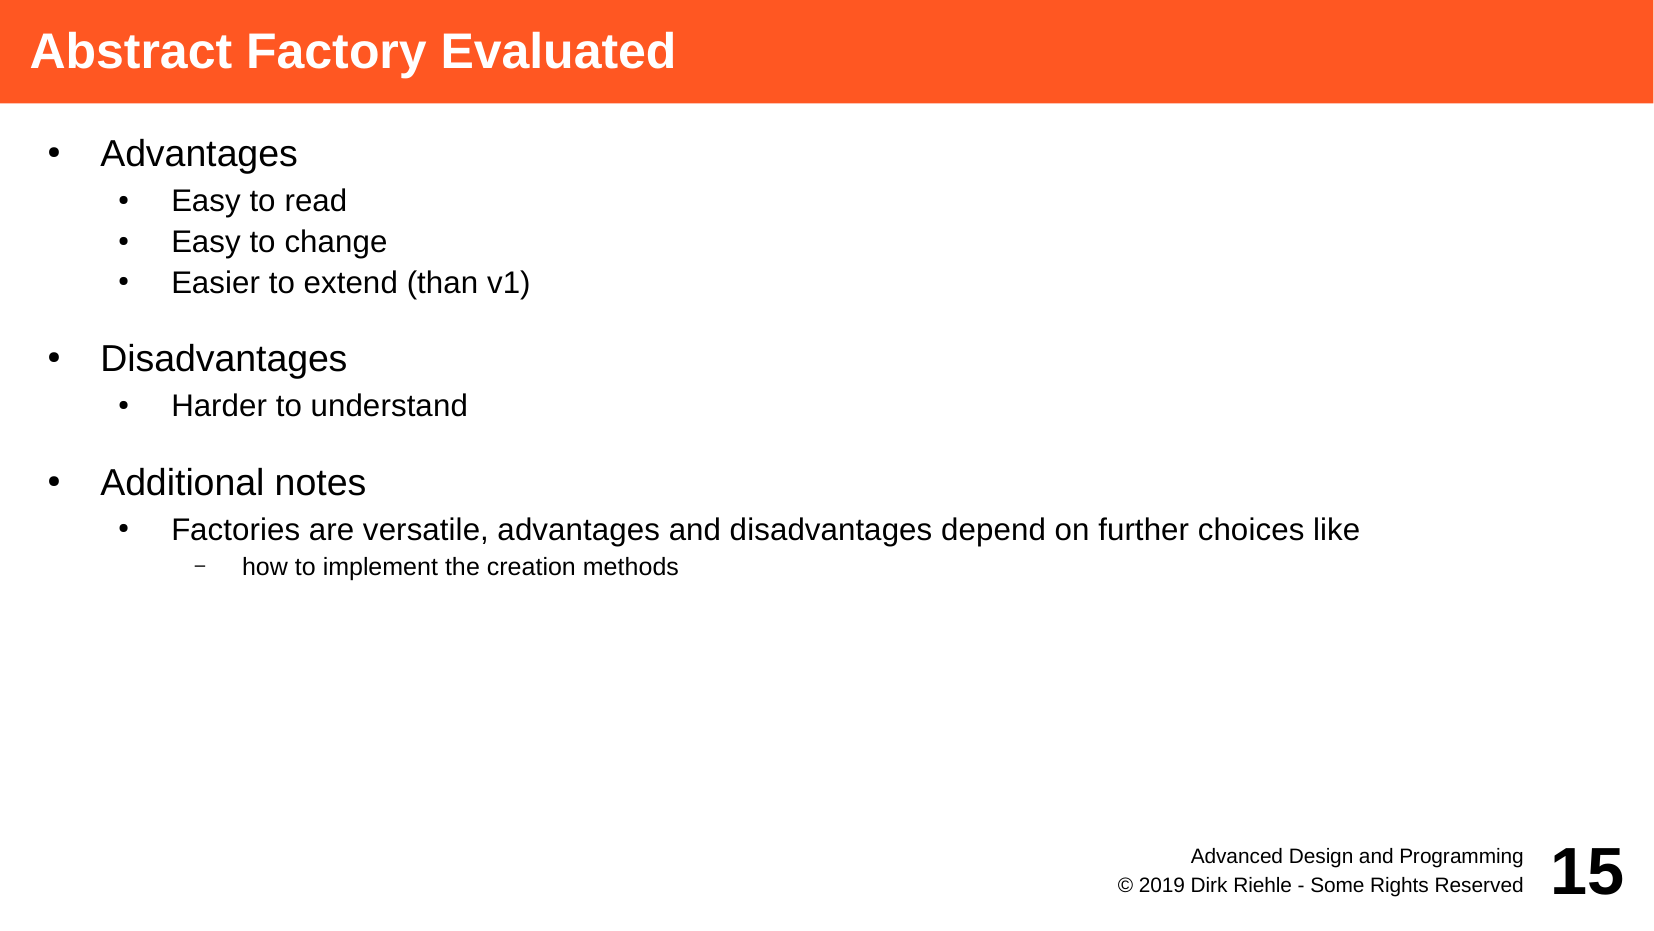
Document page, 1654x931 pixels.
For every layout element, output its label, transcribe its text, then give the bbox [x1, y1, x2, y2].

title Abstract Factory Evaluated [0, 0, 1654, 104]
list Advantages Easy to read Easy to change Easier to extend (than v1) Disadvantages Harder to understand Additional notes Factories are versatile, advantages and disadvantages depend on further choices like how to implement the creation methods [29, 132, 1625, 813]
